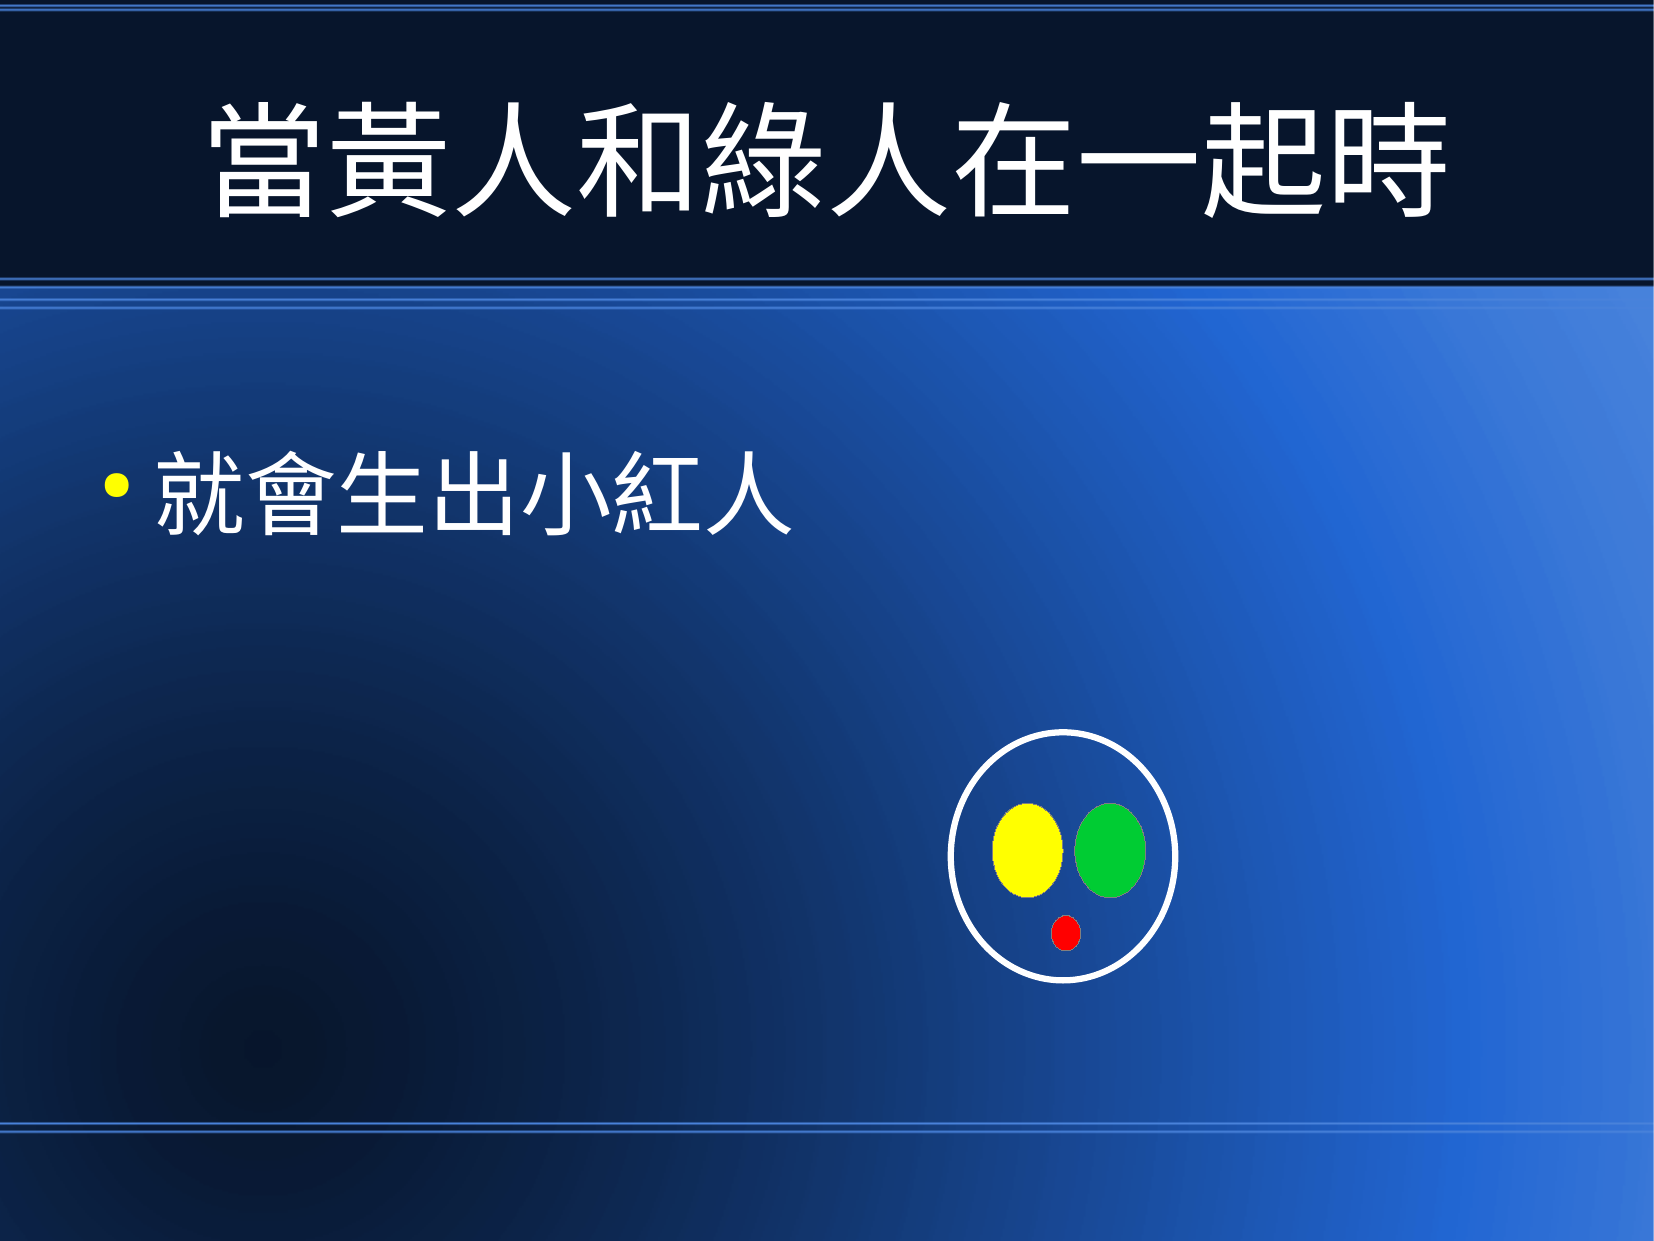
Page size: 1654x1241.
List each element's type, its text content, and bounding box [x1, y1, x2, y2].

title 當黃人和綠人在一起時 [82, 49, 1571, 257]
text_box [1051, 915, 1081, 951]
text_box [992, 803, 1064, 898]
picture [0, 0, 1654, 1241]
text_box [1074, 803, 1146, 898]
list 就會生出小紅人 [82, 355, 1571, 1241]
